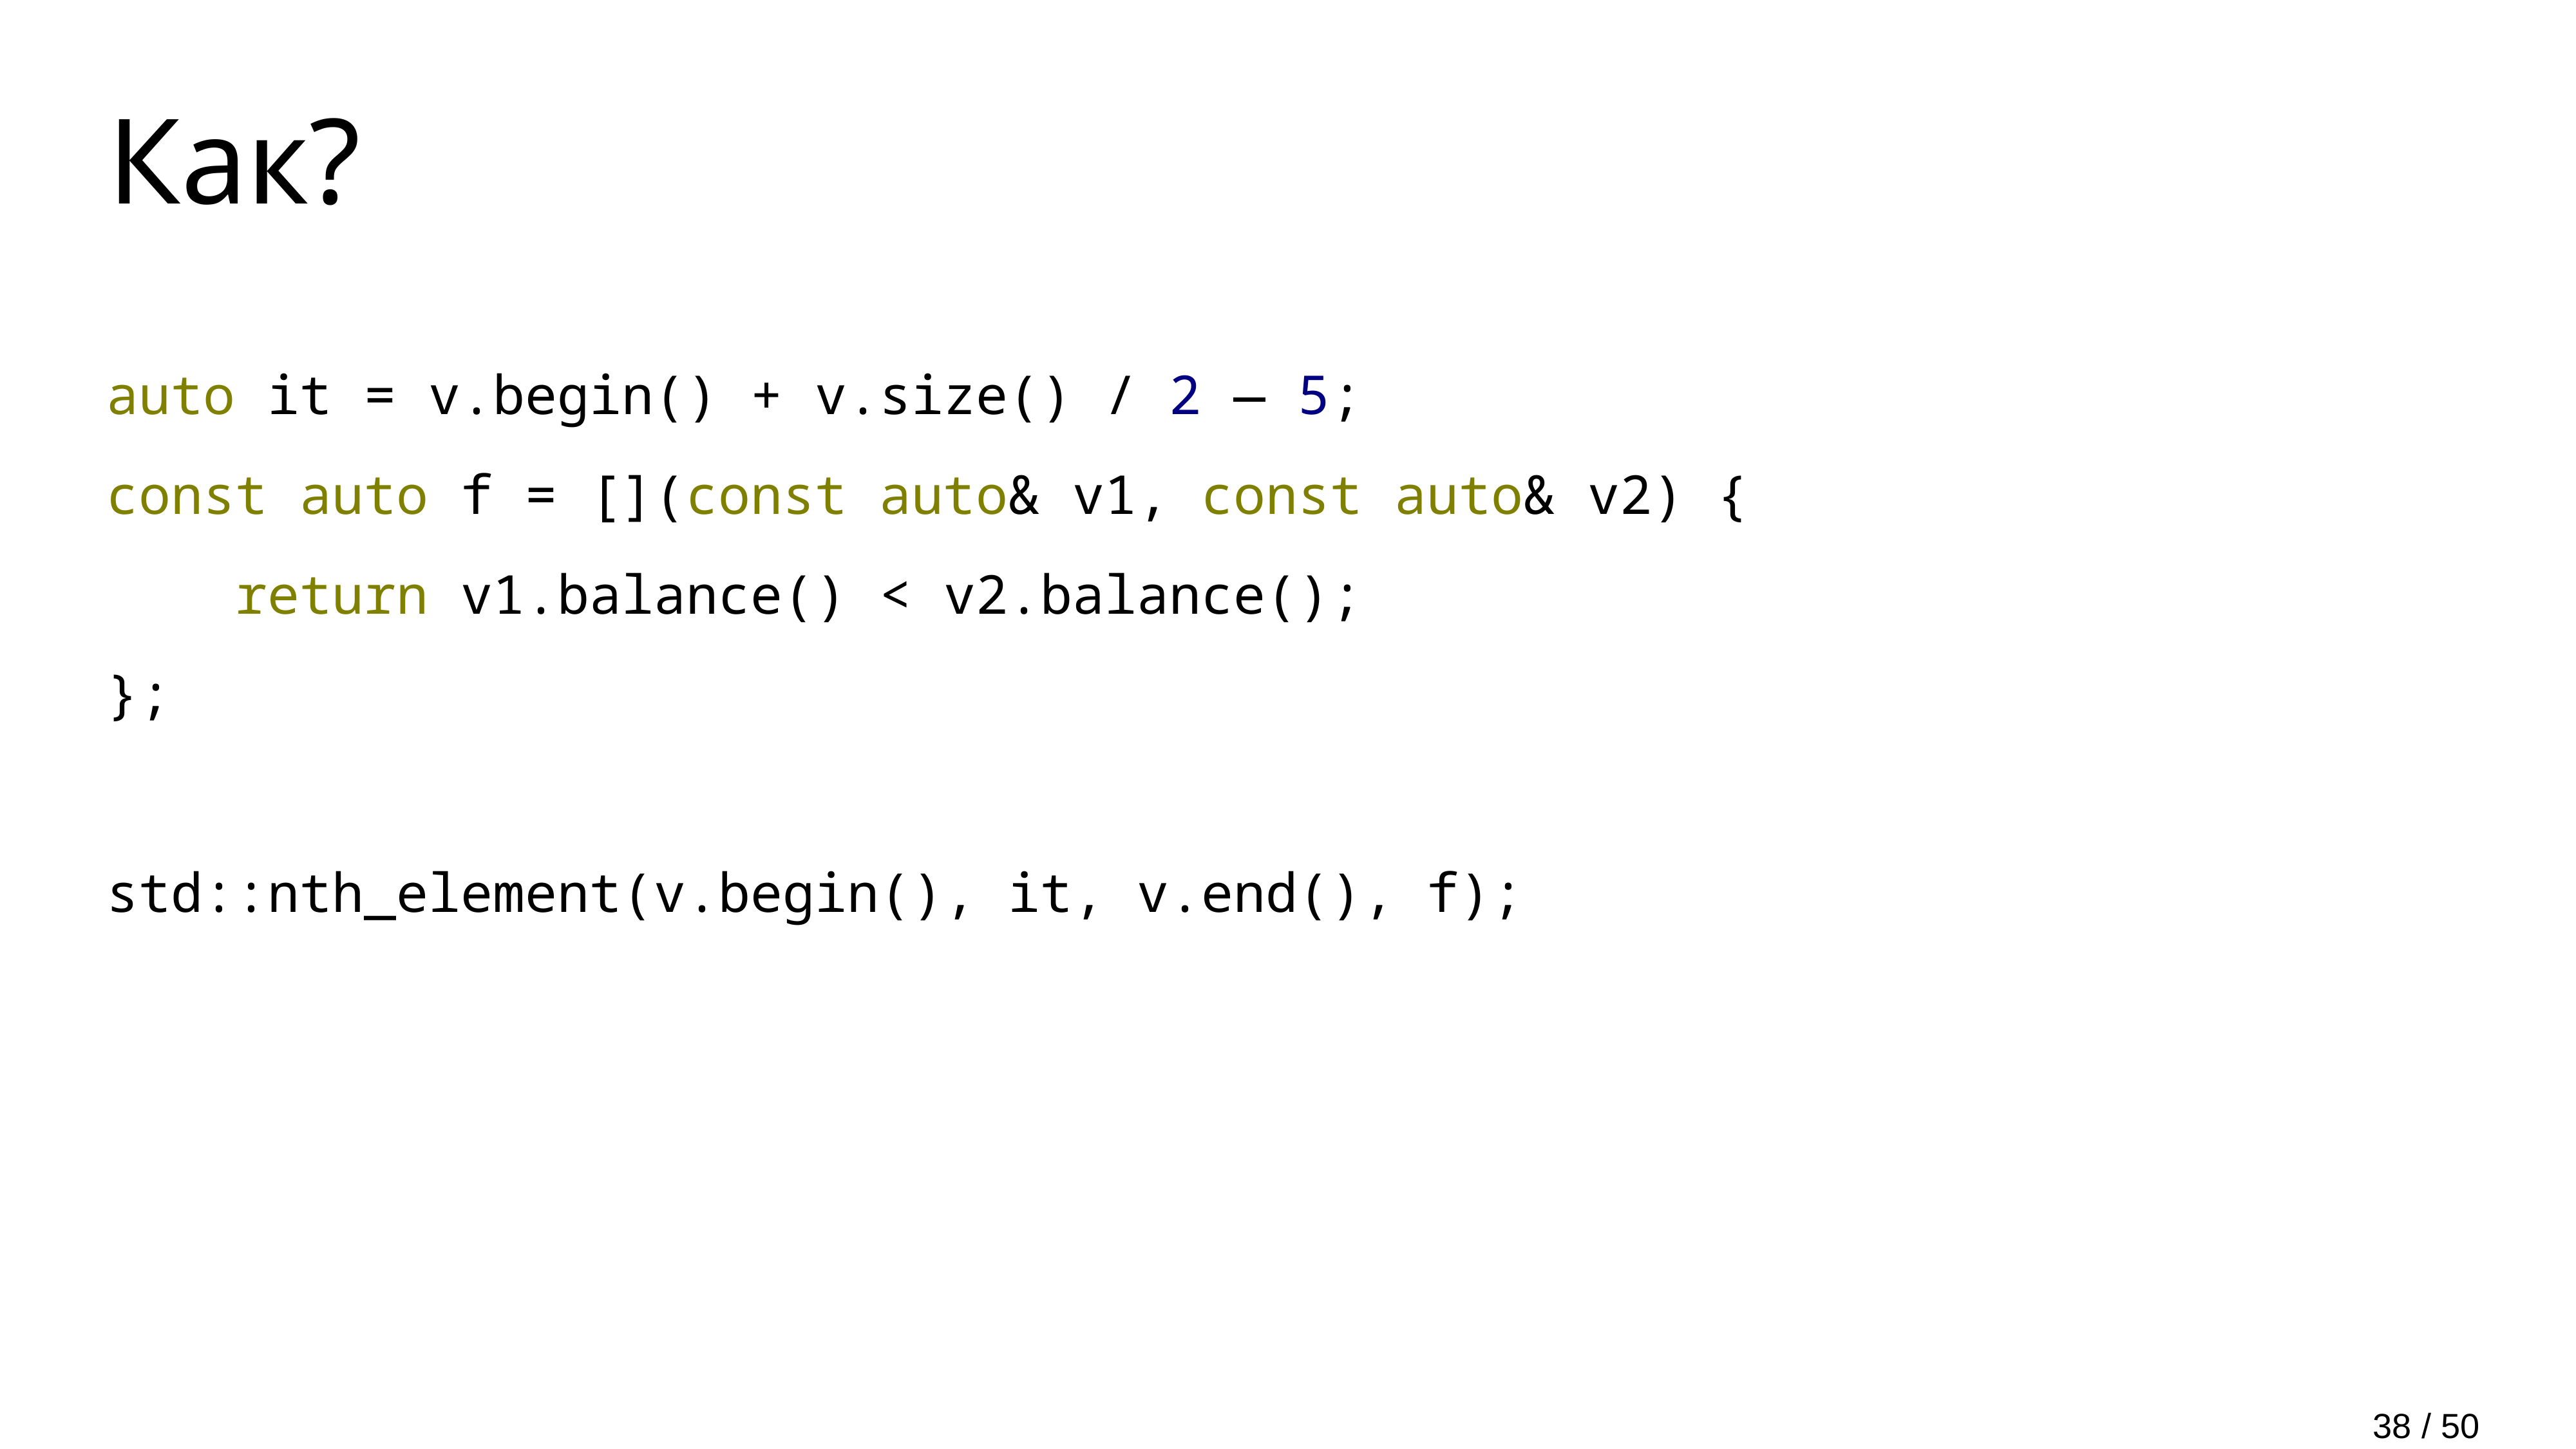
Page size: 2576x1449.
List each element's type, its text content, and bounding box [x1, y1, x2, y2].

text_box <number> / 50 [2363, 1402, 2576, 1449]
title Как? [108, 80, 2468, 242]
list auto it = v.begin() + v.size() / 2 — 5; const auto f = [](const auto& v1, const auto& v2) { return v1.balance() < v2.balance(); }; std::nth_element(v.begin(), it, v.end(), f); [0, 295, 2576, 1449]
